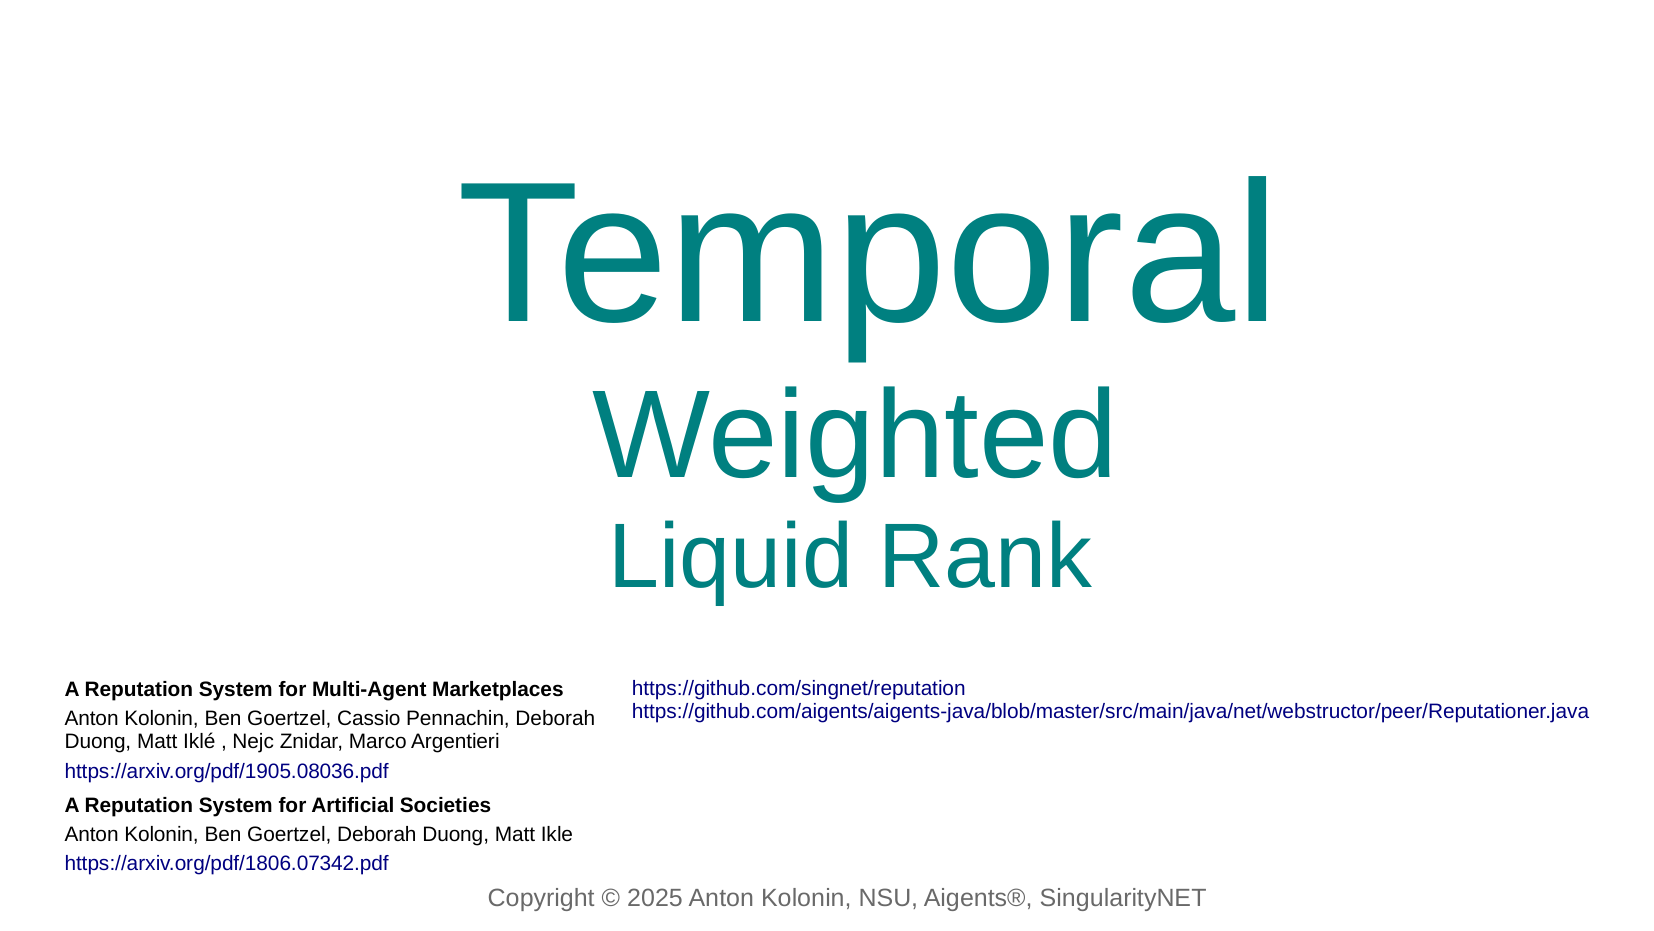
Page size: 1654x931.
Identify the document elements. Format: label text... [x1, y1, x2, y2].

text_box Temporal Weighted Liquid Rank [0, 0, 1653, 749]
text_box A Reputation System for Multi-Agent Marketplaces Anton Kolonin, Ben Goertzel, Cassio Pennachin, Deborah Duong, Matt Iklé , Nejc Znidar, Marco Argentieri https://arxiv.org/pdf/1905.08036.pdf [49, 670, 642, 770]
text_box A Reputation System for Artificial Societies Anton Kolonin, Ben Goertzel, Deborah Duong, Matt Ikle https://arxiv.org/pdf/1806.07342.pdf [49, 786, 611, 876]
text_box https://github.com/singnet/reputation https://github.com/aigents/aigents-java/blob/master/src/main/java/net/webstructor/peer/Reputationer.java [617, 669, 1626, 731]
